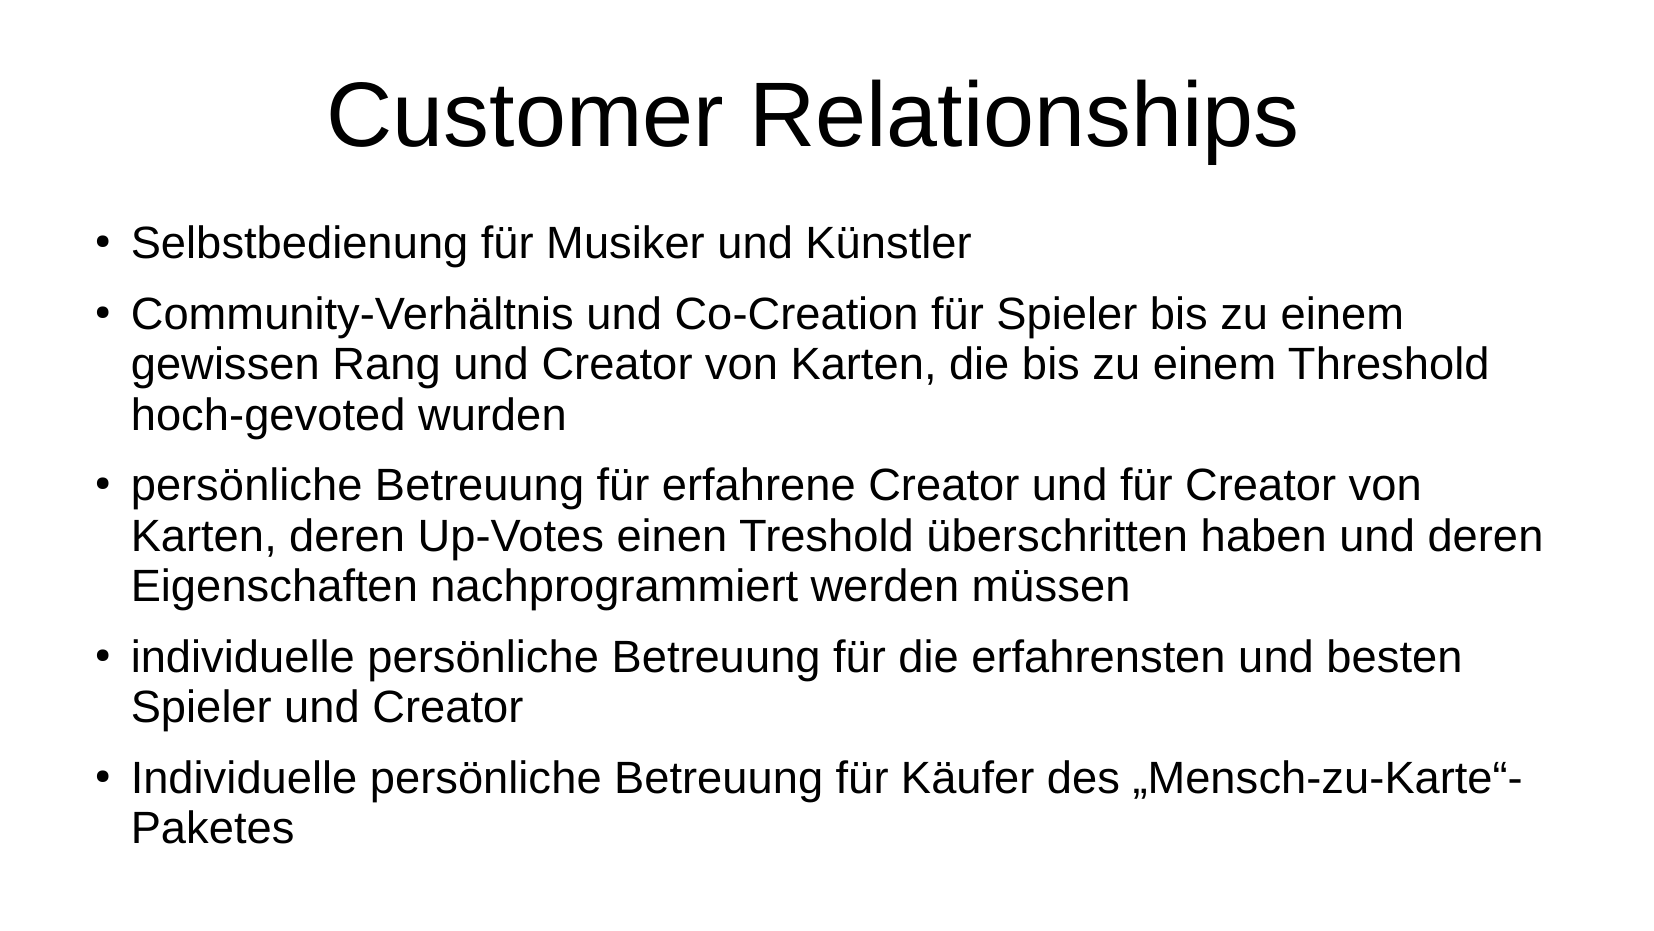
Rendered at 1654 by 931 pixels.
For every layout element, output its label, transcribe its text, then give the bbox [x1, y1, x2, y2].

list Selbstbedienung für Musiker und Künstler Community-Verhältnis und Co-Creation für Spieler bis zu einem gewissen Rang und Creator von Karten, die bis zu einem Threshold hoch-gevoted wurden persönliche Betreuung für erfahrene Creator und für Creator von Karten, deren Up-Votes einen Treshold überschritten haben und deren Eigenschaften nachprogrammiert werden müssen individuelle persönliche Betreuung für die erfahrensten und besten Spieler und Creator Individuelle persönliche Betreuung für Käufer des „Mensch-zu-Karte“-Paketes [82, 217, 1571, 857]
title Customer Relationships [82, 37, 1571, 193]
